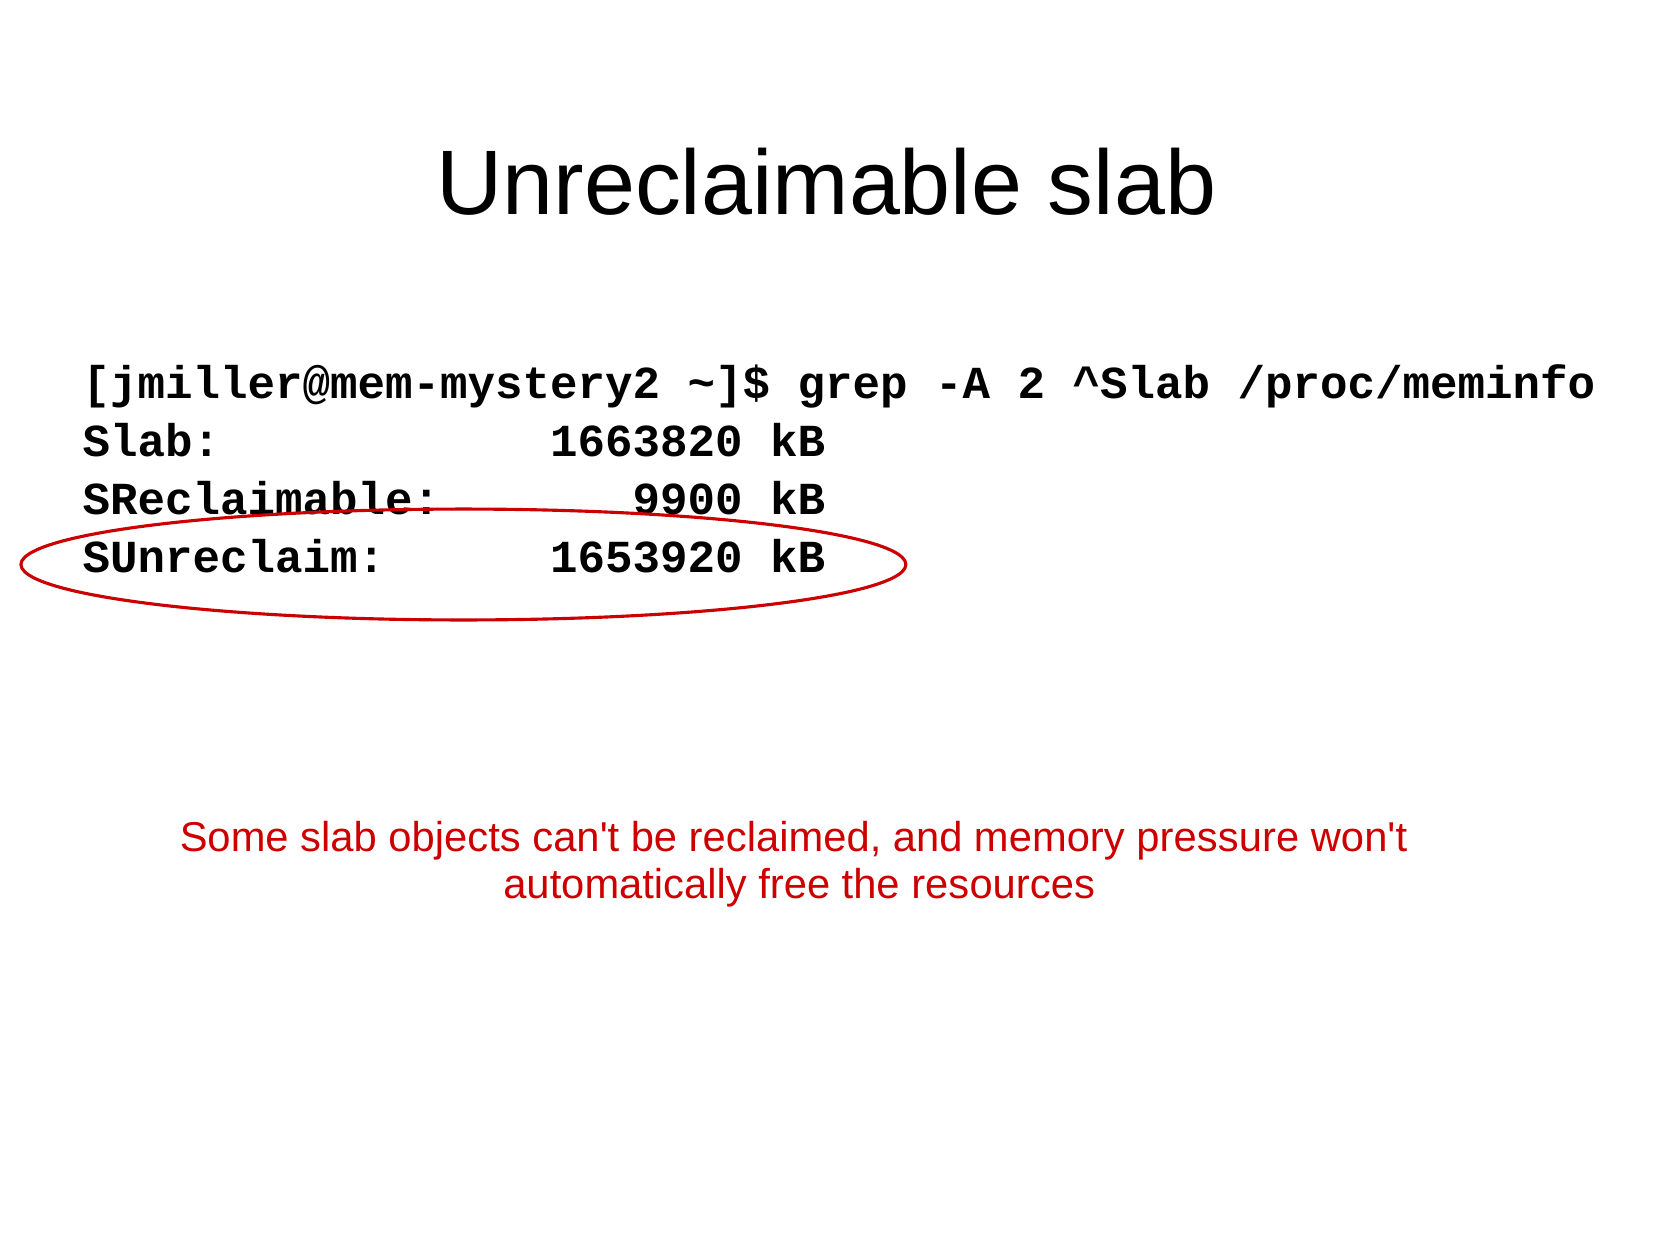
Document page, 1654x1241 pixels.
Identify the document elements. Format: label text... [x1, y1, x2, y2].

list [jmiller@mem-mystery2 ~]$ grep -A 2 ^Slab /proc/meminfo Slab: 1663820 kB SReclaimable: 9900 kB SUnreclaim: 1653920 kB [82, 361, 1606, 752]
list [jmiller@mem-mystery2 ~]$ grep -A 2 ^Slab /proc/meminfo Slab: 1663820 kB SReclaimable: 9900 kB SUnreclaim: 1653920 kB [82, 511, 904, 618]
text_box Some slab objects can't be reclaimed, and memory pressure won't automatically free the resources [165, 806, 1546, 916]
title Unreclaimable slab [82, 78, 1571, 287]
